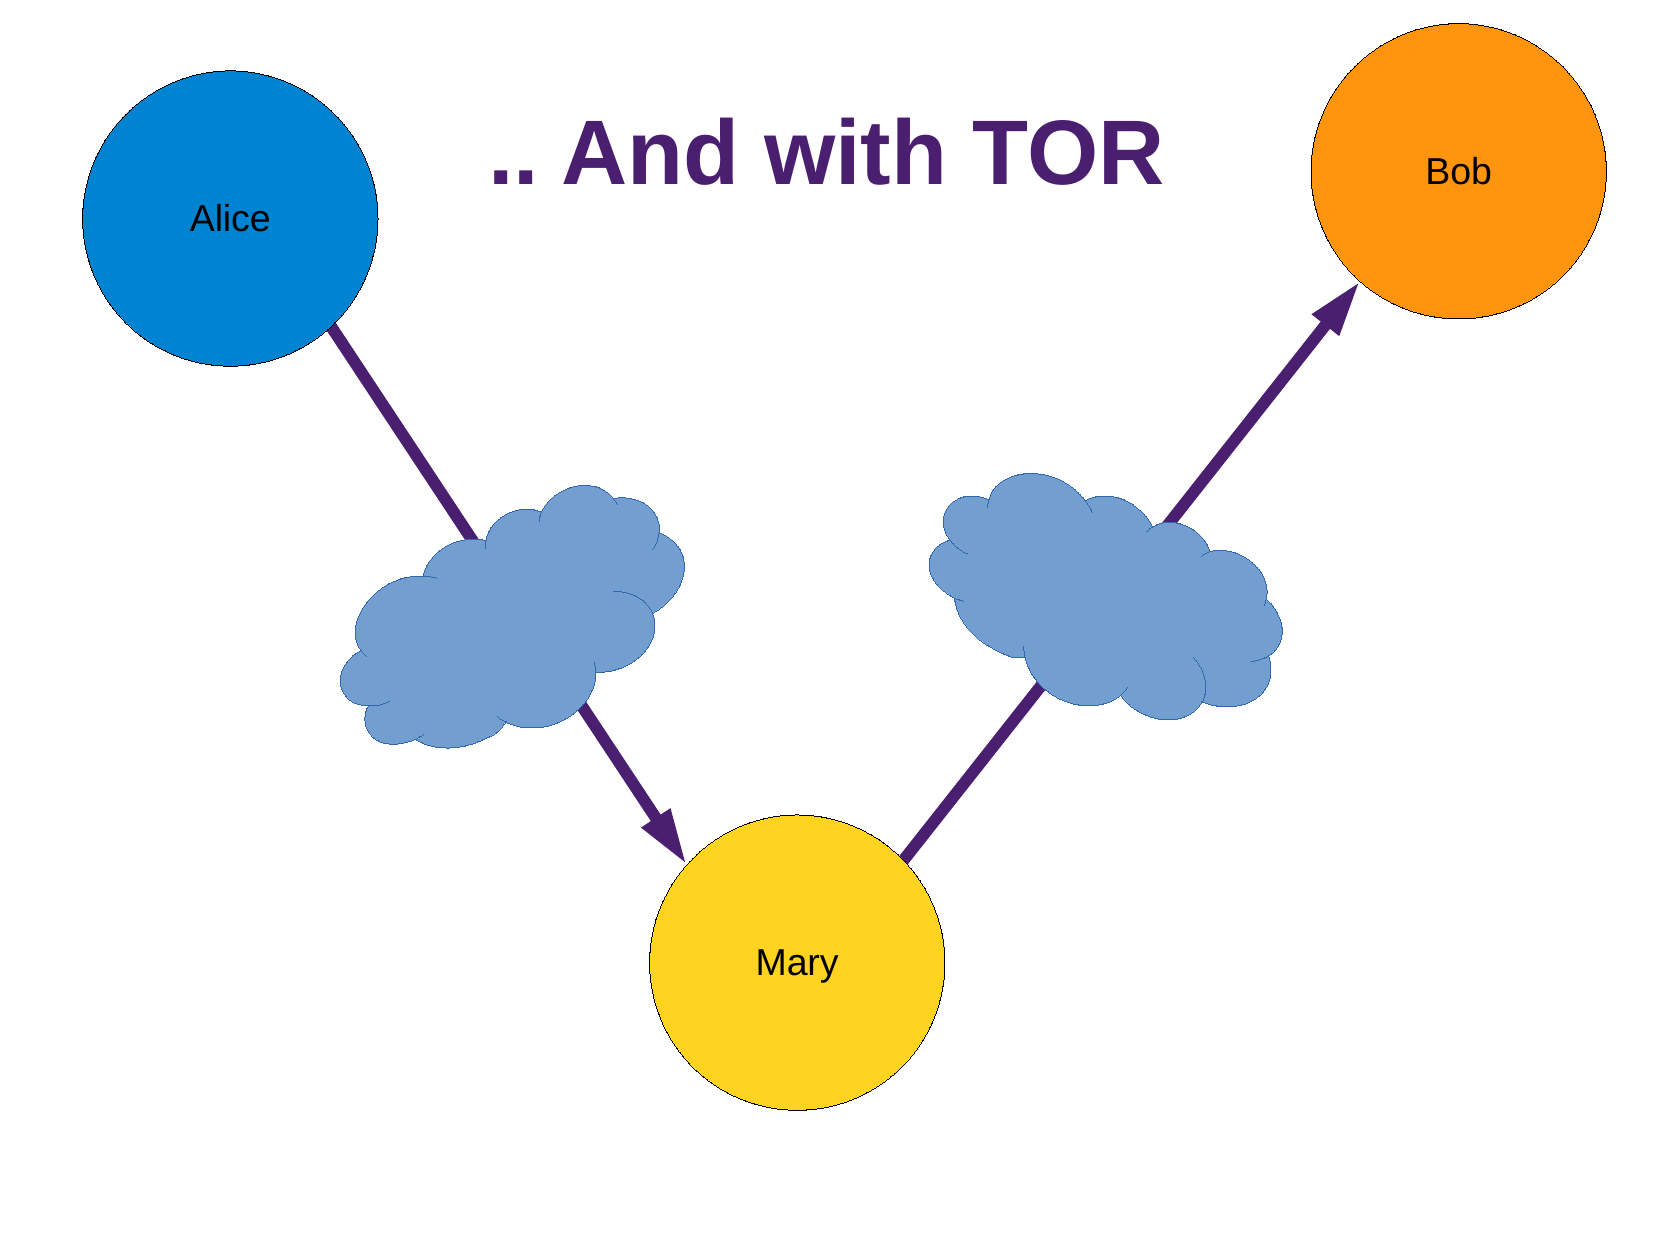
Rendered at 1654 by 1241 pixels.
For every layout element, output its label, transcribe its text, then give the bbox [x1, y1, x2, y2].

text_box [340, 485, 685, 749]
text_box Bob [1338, 75, 1607, 319]
text_box [929, 473, 1283, 720]
text_box Alice [87, 257, 373, 367]
title .. And with TOR [82, 49, 1571, 257]
text_box Bob [1375, 23, 1542, 49]
text_box Mary [649, 814, 945, 1111]
